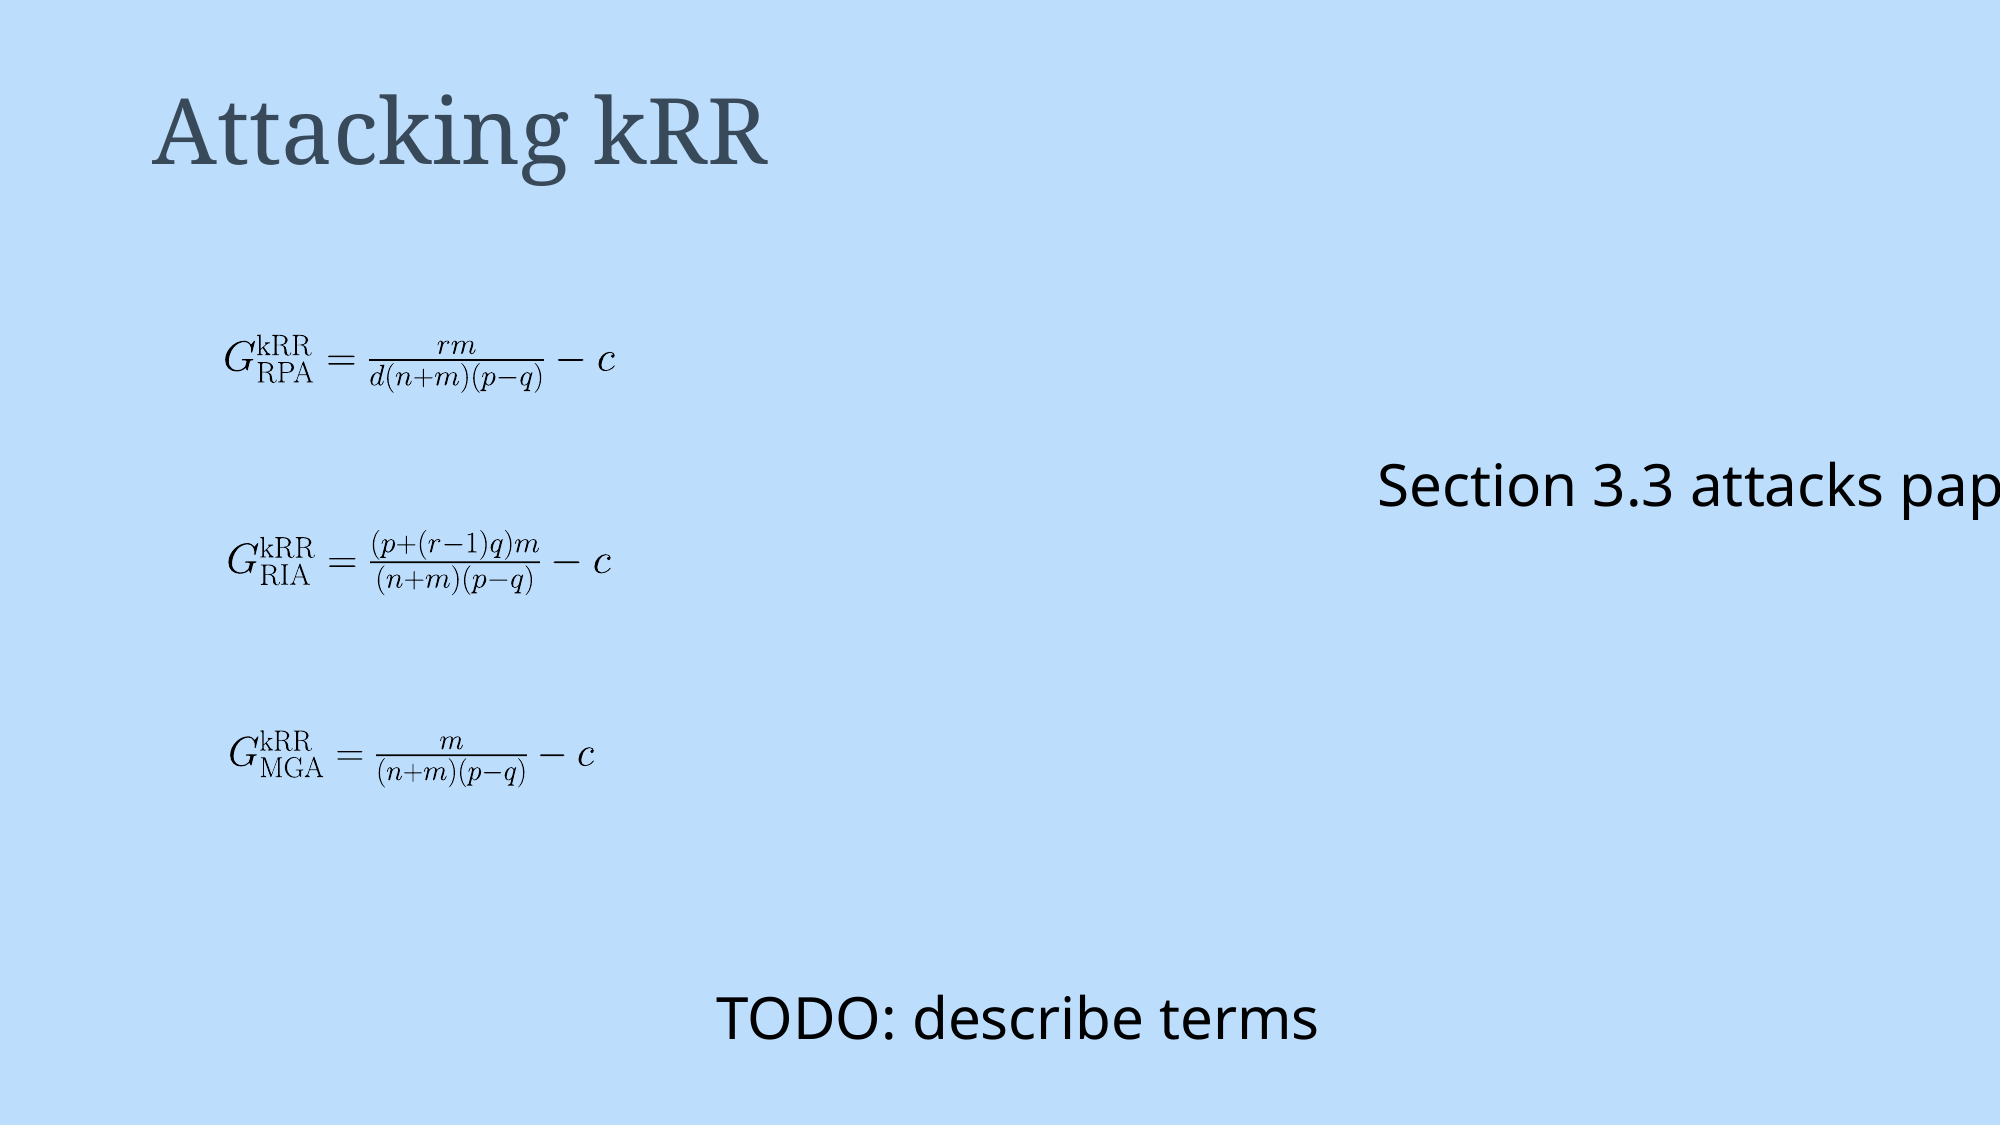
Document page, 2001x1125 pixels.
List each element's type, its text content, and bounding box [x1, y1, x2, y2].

text_box Section 3.3 attacks paper ​​​​ ​​​ ​​ ​ [1362, 498, 2000, 628]
picture [0, 228, 1042, 892]
title Attacking kRR [137, 59, 1863, 211]
text_box TODO: describe terms​​ ​​​ ​​ ​ [701, 1022, 1702, 1125]
